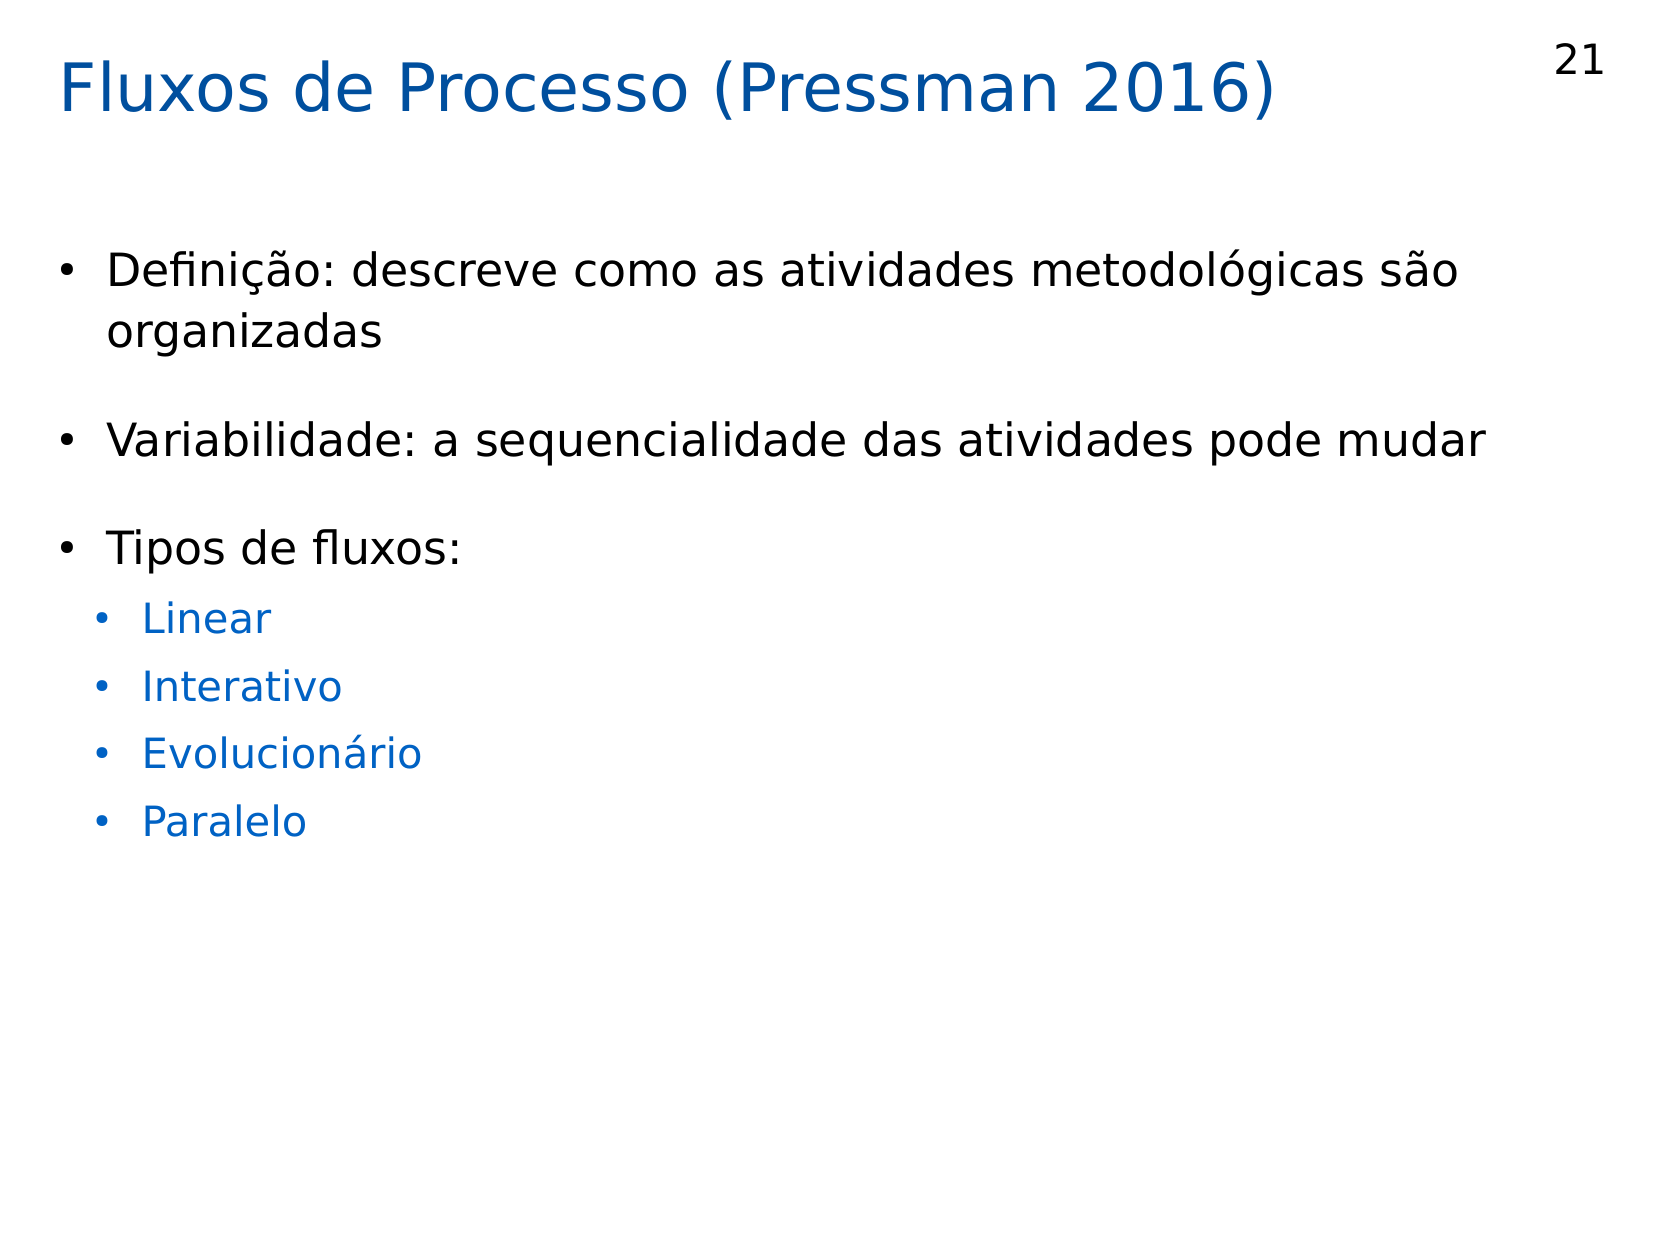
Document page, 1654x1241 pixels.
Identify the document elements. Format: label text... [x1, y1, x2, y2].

list Definição: descreve como as atividades metodológicas são organizadas Variabilidade: a sequencialidade das atividades pode mudar Tipos de fluxos: Linear Interativo Evolucionário Paralelo [59, 236, 1595, 1211]
title Fluxos de Processo (Pressman 2016) [59, 29, 1506, 148]
